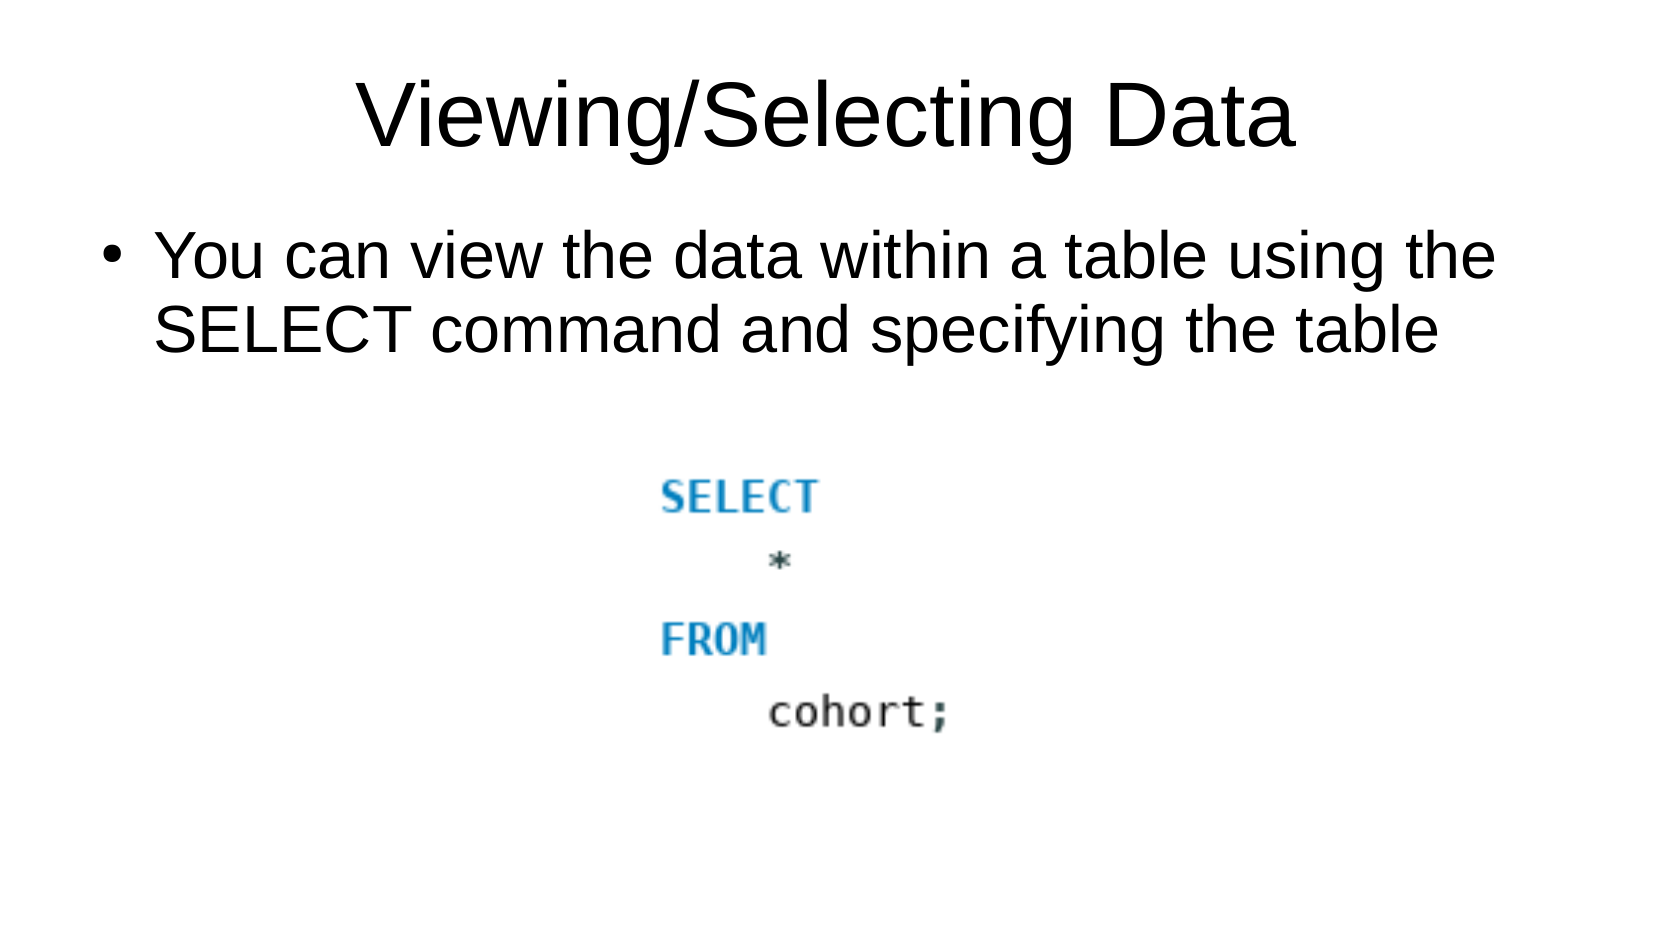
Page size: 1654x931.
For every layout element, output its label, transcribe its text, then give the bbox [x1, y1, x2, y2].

list You can view the data within a table using the SELECT command and specifying the table [82, 217, 1571, 758]
picture [631, 445, 978, 772]
title Viewing/Selecting Data [82, 37, 1571, 193]
